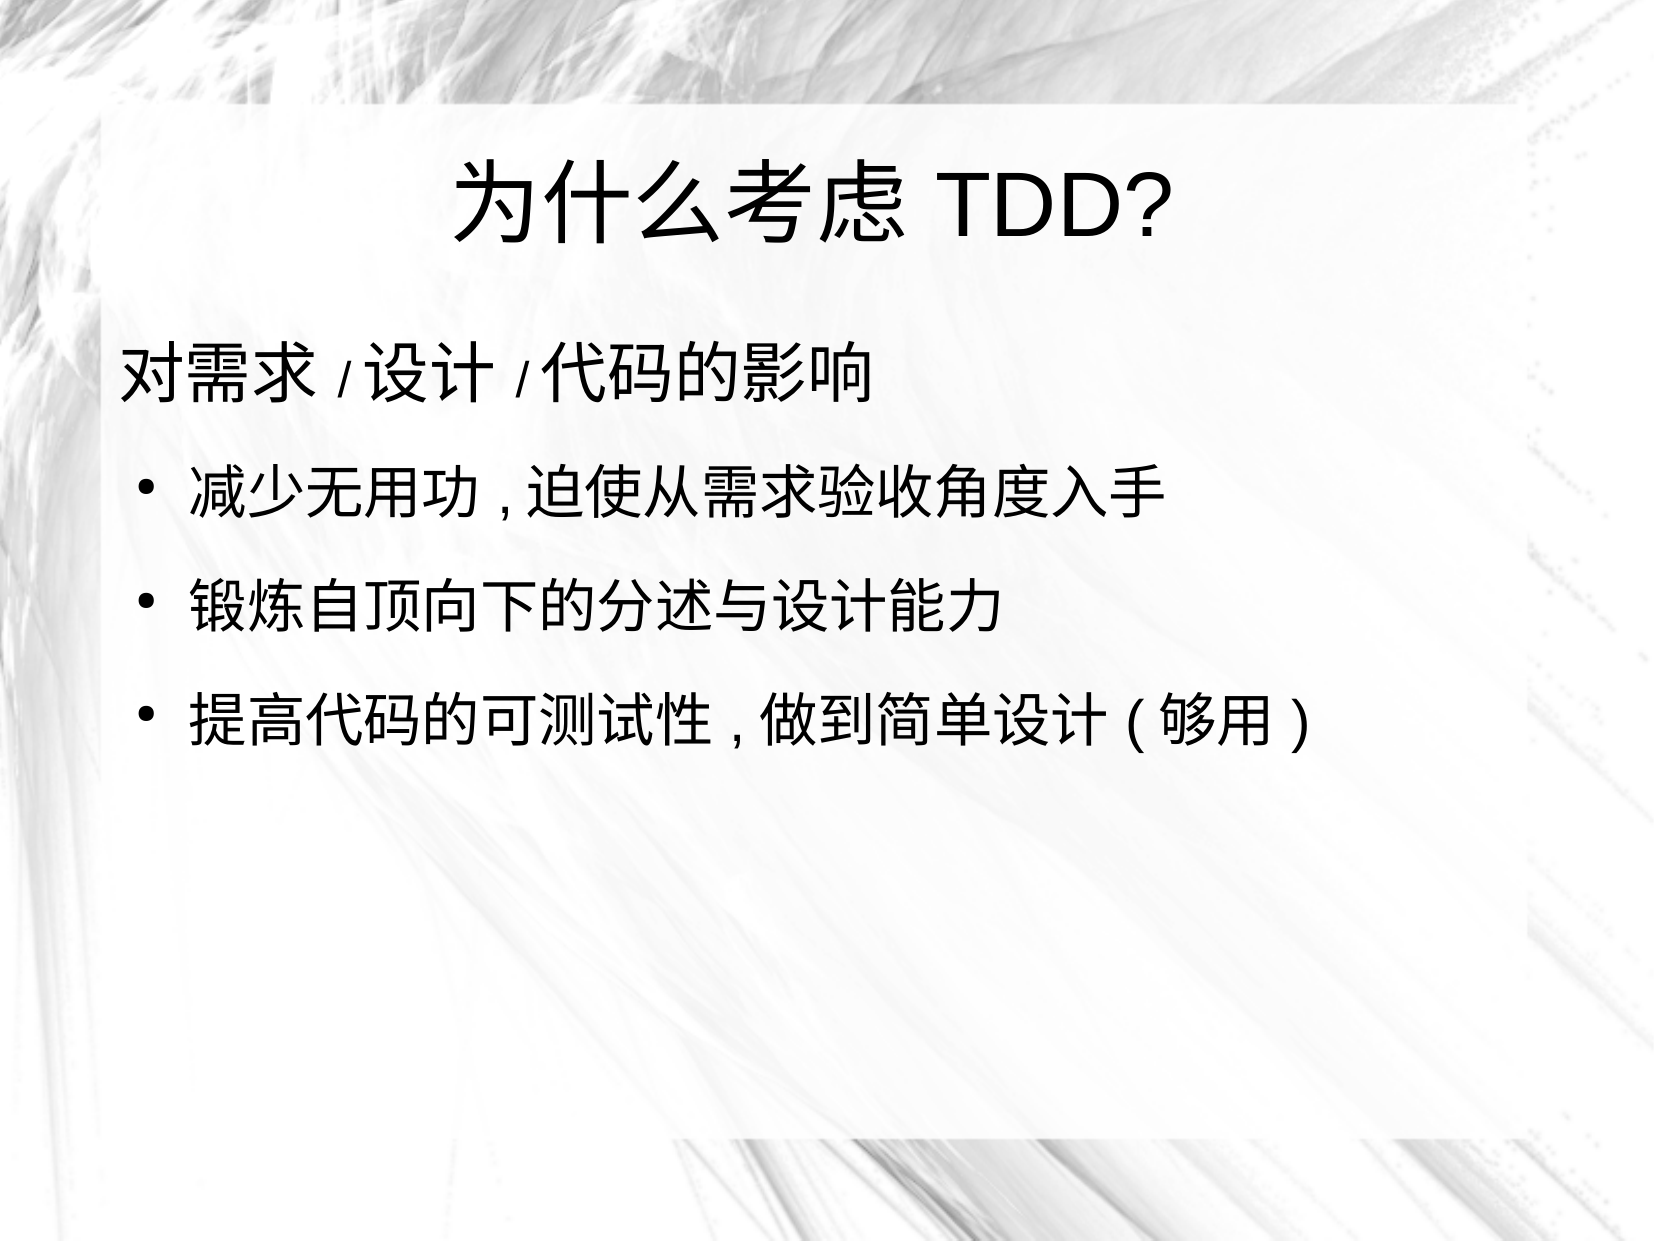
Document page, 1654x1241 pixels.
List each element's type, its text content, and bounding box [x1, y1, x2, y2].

title 为什么考虑TDD? [118, 112, 1506, 281]
list 对需求/设计/代码的影响 减少无用功,迫使从需求验收角度入手 锻炼自顶向下的分述与设计能力 提高代码的可测试性,做到简单设计(够用) [118, 319, 1571, 1039]
picture [0, 0, 1654, 1241]
